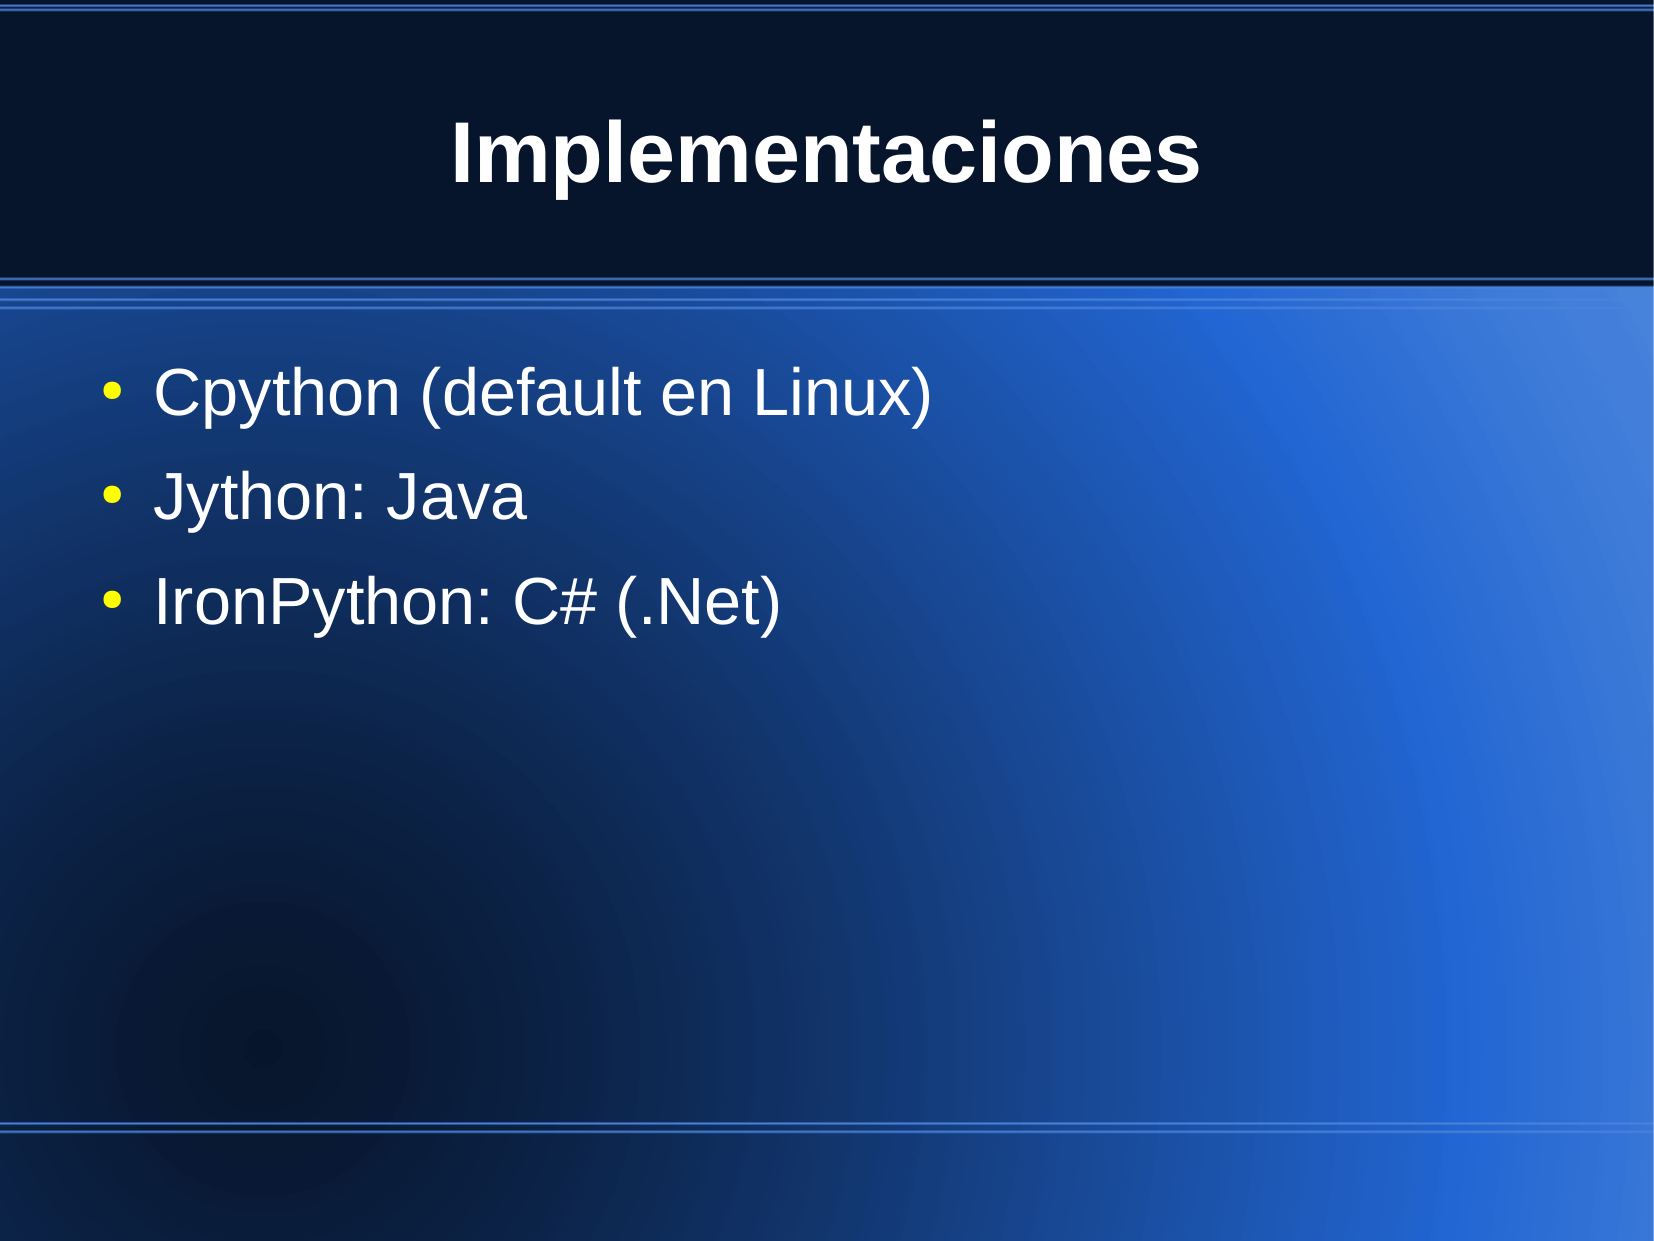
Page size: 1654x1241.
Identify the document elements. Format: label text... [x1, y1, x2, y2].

title Implementaciones [82, 49, 1571, 257]
picture [0, 0, 1654, 1241]
list Cpython (default en Linux) Jython: Java IronPython: C# (.Net) [82, 355, 1571, 1075]
